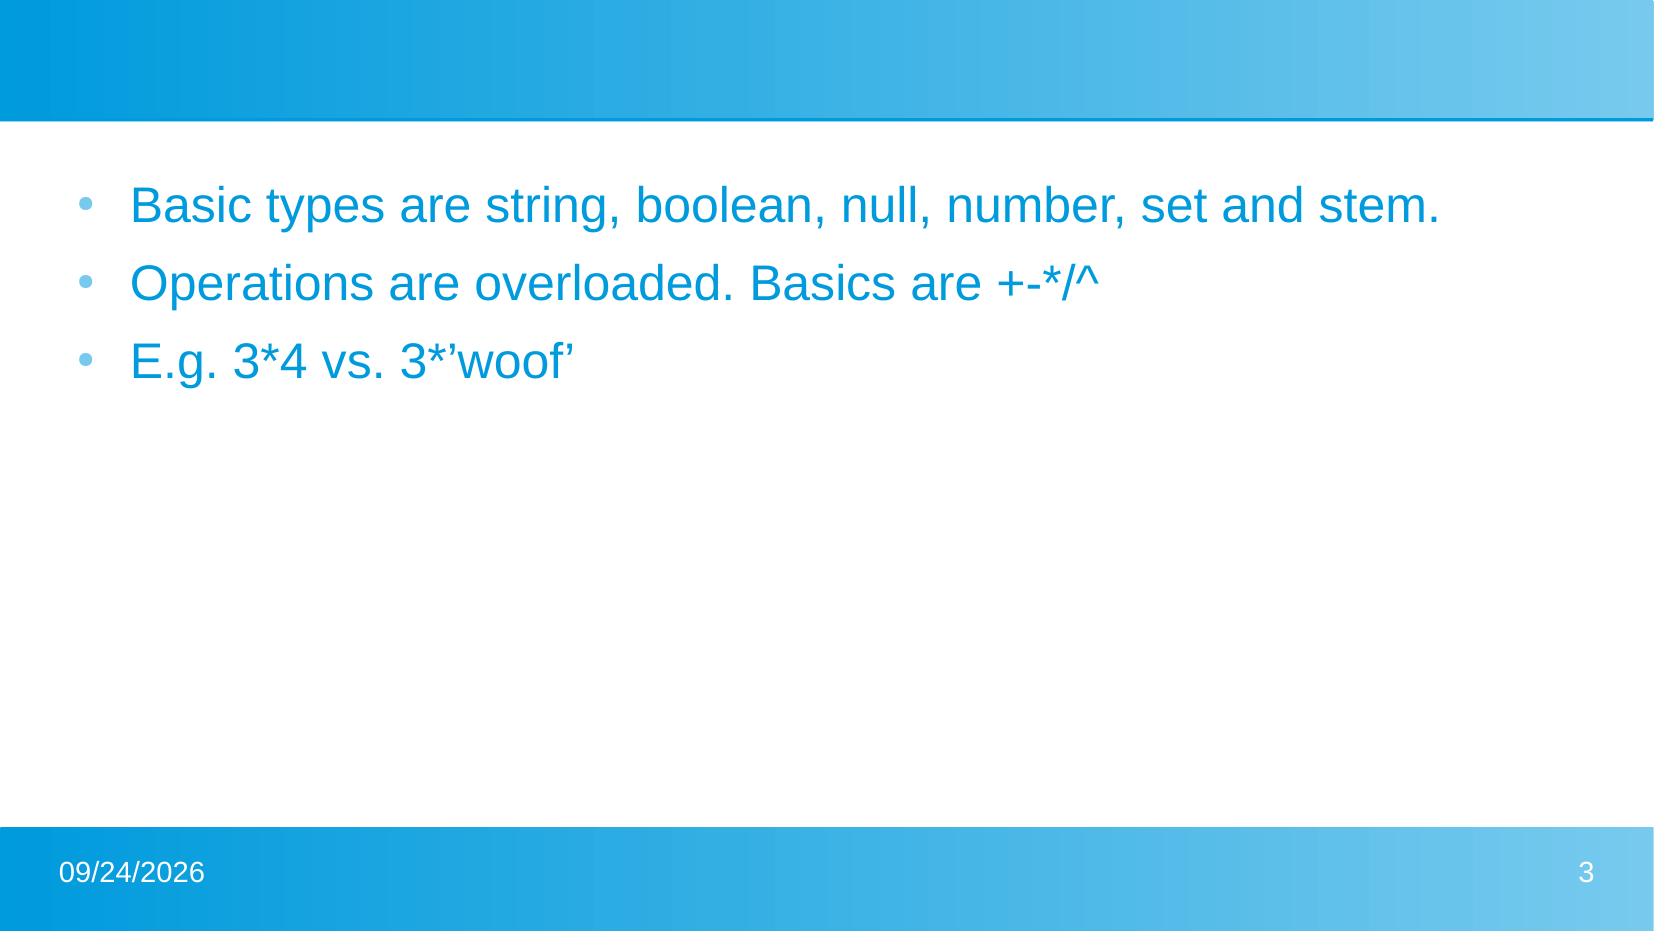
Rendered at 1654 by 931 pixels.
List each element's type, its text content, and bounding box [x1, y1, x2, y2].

list Basic types are string, boolean, null, number, set and stem. Operations are overloaded. Basics are +-*/^ E.g. 3*4 vs. 3*’woof’ [59, 177, 1595, 768]
